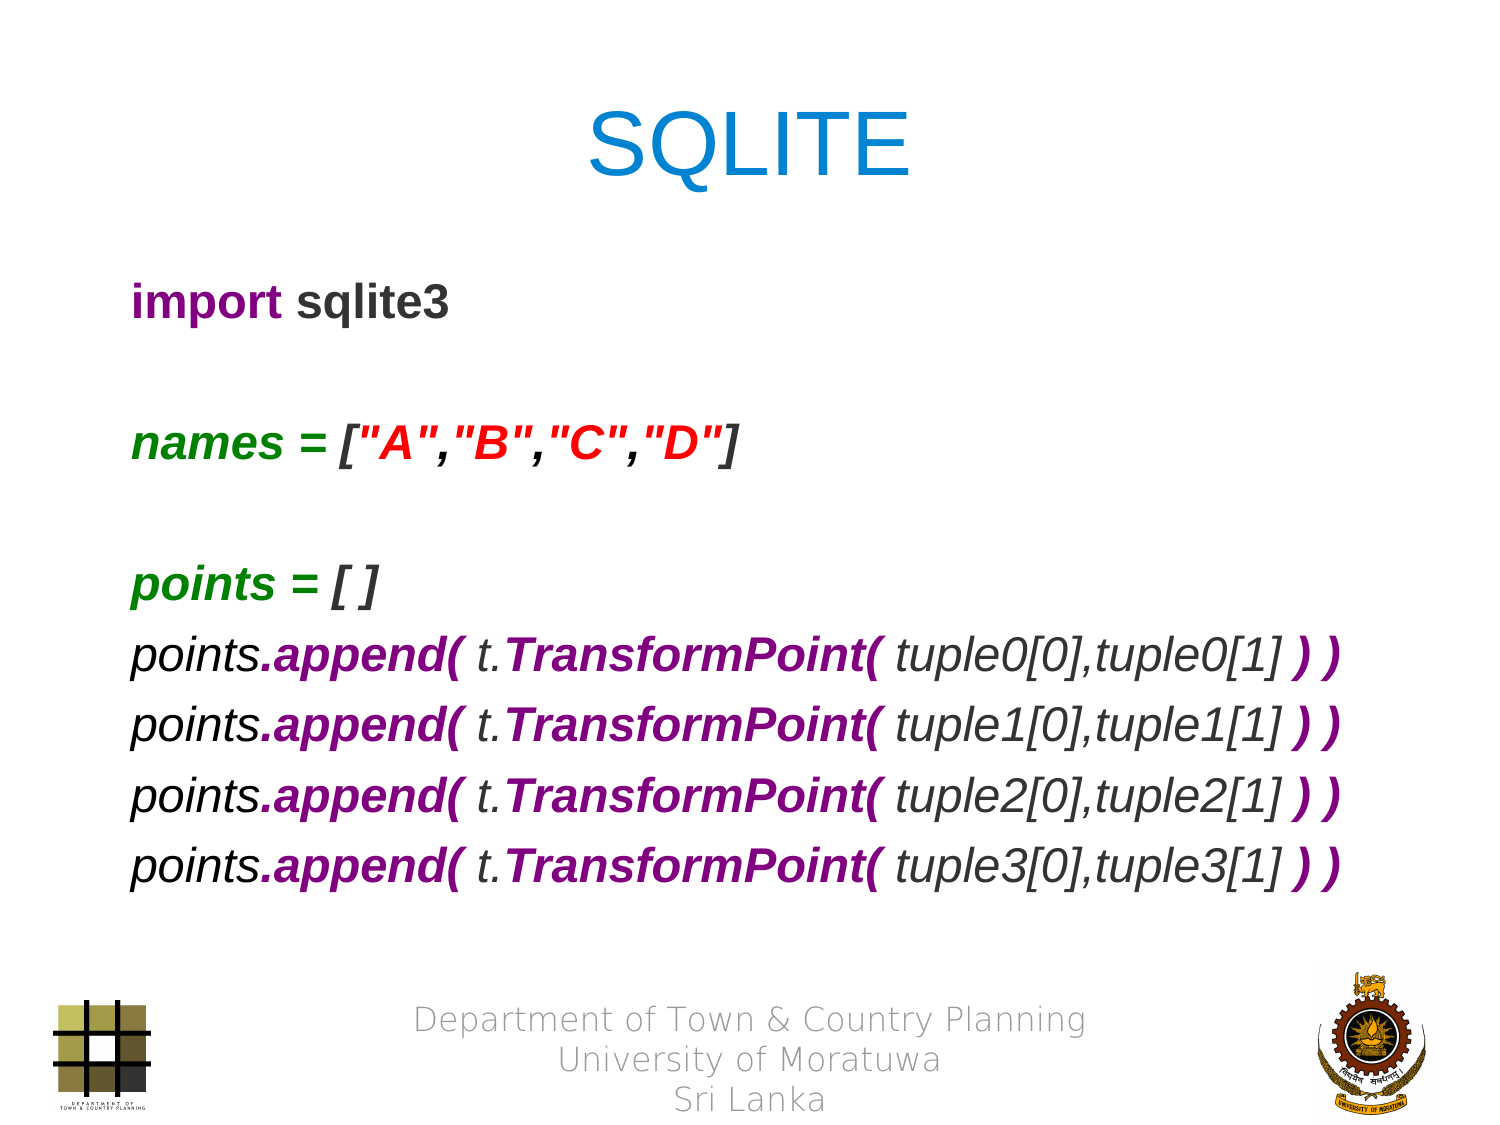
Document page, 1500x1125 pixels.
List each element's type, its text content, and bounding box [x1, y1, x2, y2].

picture [1312, 966, 1435, 1125]
title SQLITE [75, 45, 1426, 233]
list import sqlite3 names = ["A","B","C","D"] points = [ ] points.append( t.TransformPoint( tuple0[0],tuple0[1] ) ) points.append( t.TransformPoint( tuple1[0],tuple1[1] ) ) points.append( t.TransformPoint( tuple2[0],tuple2[1] ) ) points.append( t.TransformPoint( tuple3[0],tuple3[1] ) ) [75, 262, 1426, 916]
picture [53, 1000, 151, 1110]
